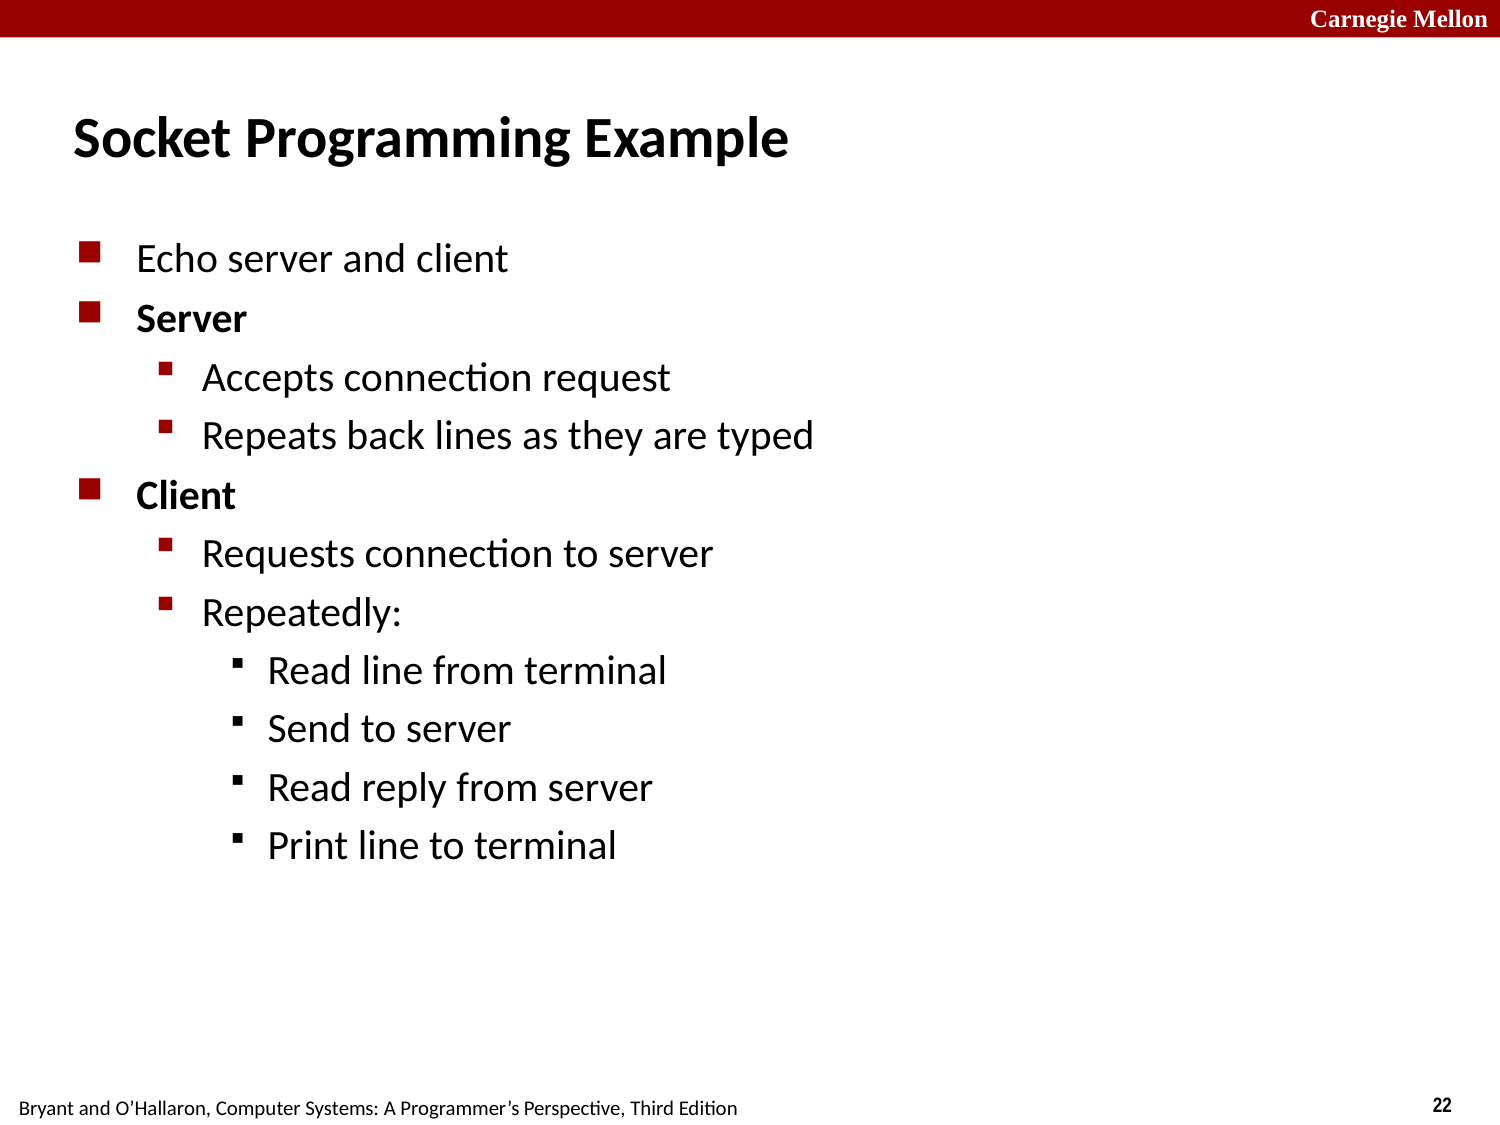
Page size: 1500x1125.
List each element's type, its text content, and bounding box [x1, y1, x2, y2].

list Echo server and client Server Accepts connection request Repeats back lines as they are typed Client Requests connection to server Repeatedly: Read line from terminal Send to server Read reply from server Print line to terminal [65, 223, 1361, 1040]
title Socket Programming Example [58, 71, 1304, 197]
